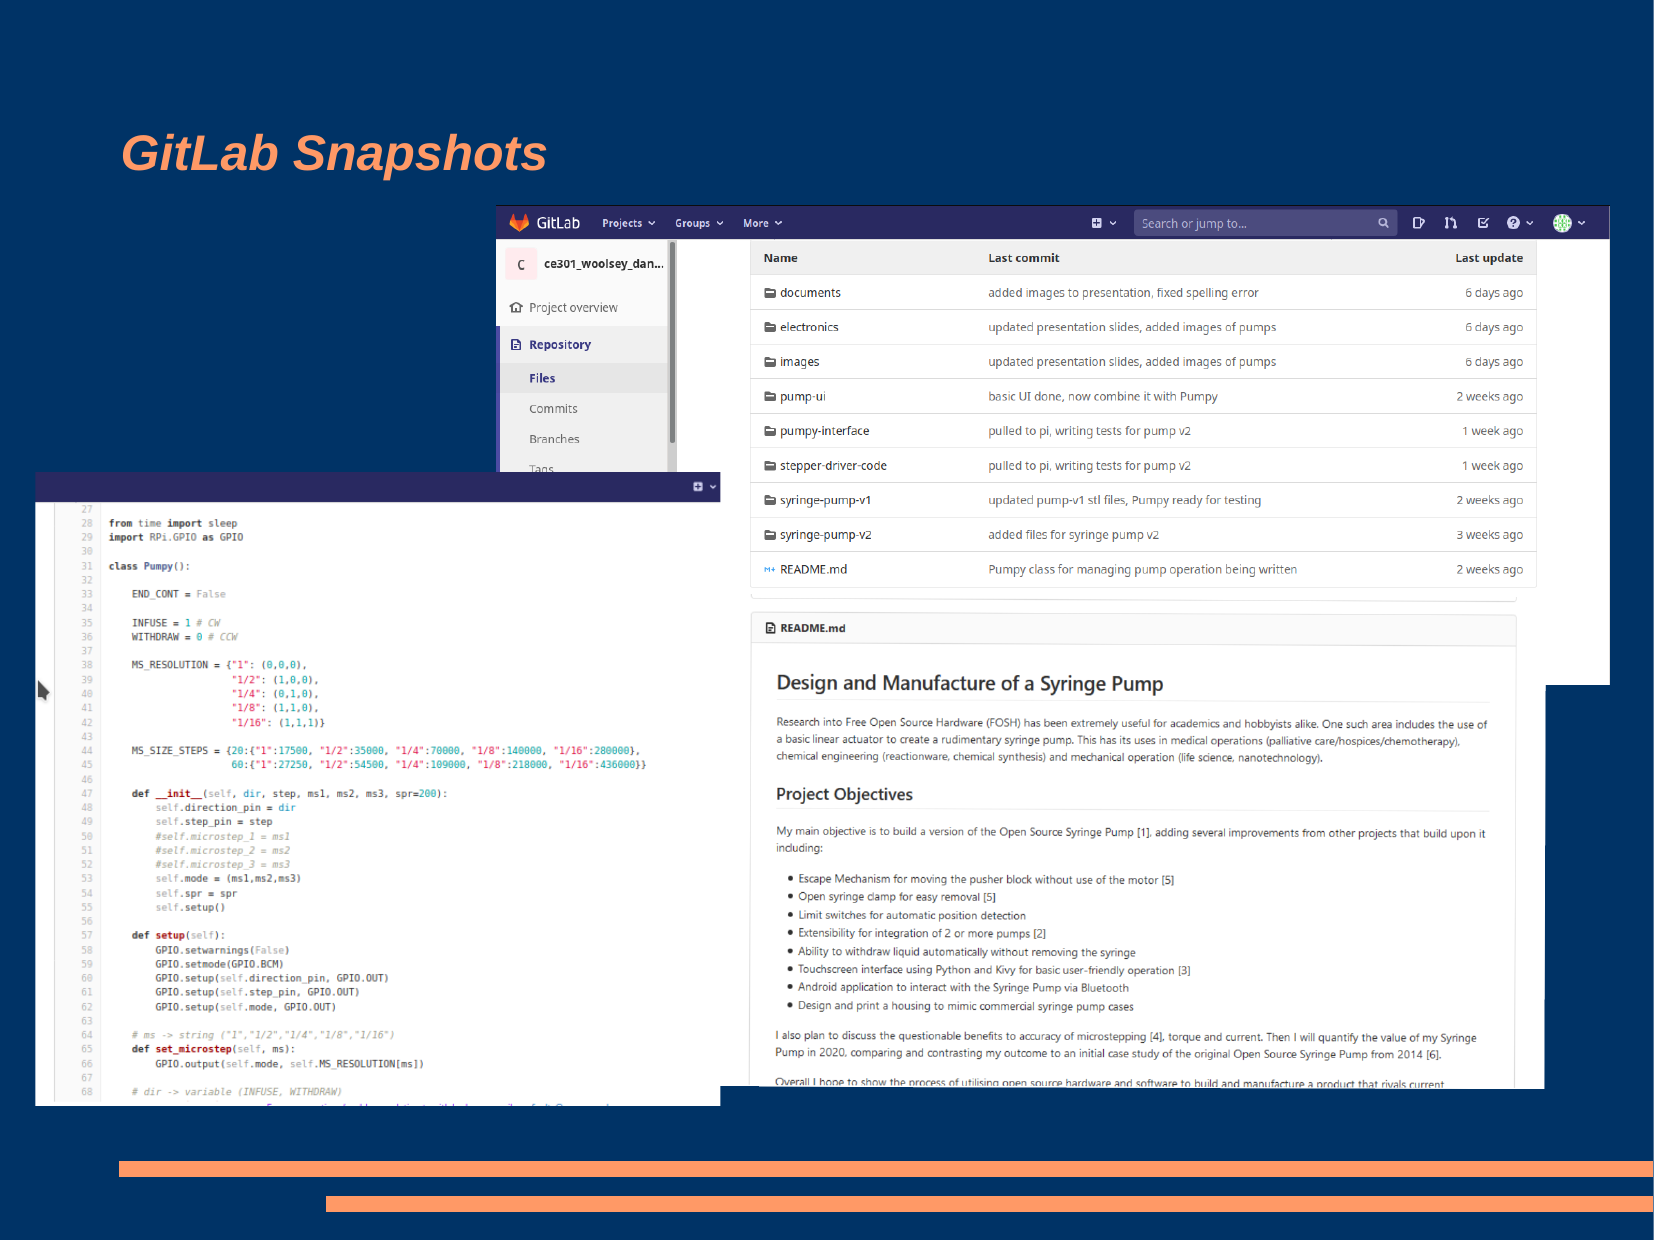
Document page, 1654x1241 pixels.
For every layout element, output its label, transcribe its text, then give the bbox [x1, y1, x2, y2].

title GitLab Snapshots [120, 46, 1533, 254]
picture [35, 206, 1610, 1106]
